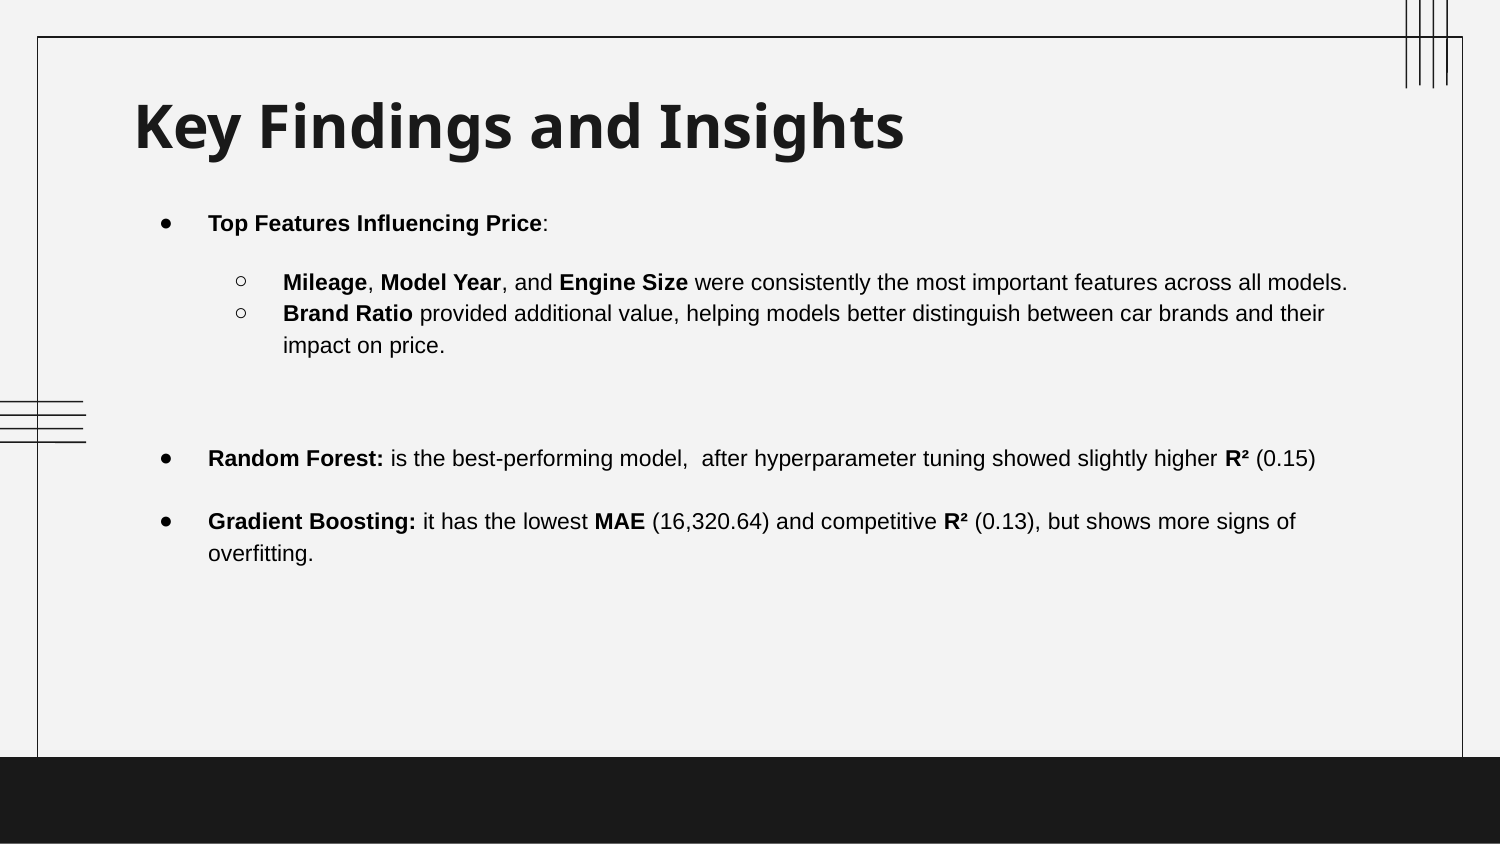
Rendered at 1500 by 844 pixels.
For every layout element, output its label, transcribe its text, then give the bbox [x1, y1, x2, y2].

title Key Findings and Insights [118, 72, 1383, 167]
list Top Features Influencing Price: Mileage, Model Year, and Engine Size were consistently the most important features across all models. Brand Ratio provided additional value, helping models better distinguish between car brands and their impact on price. Random Forest: is the best-performing model, after hyperparameter tuning showed slightly higher R² (0.15) Gradient Boosting: it has the lowest MAE (16,320.64) and competitive R² (0.13), but shows more signs of overfitting. [118, 189, 1382, 667]
